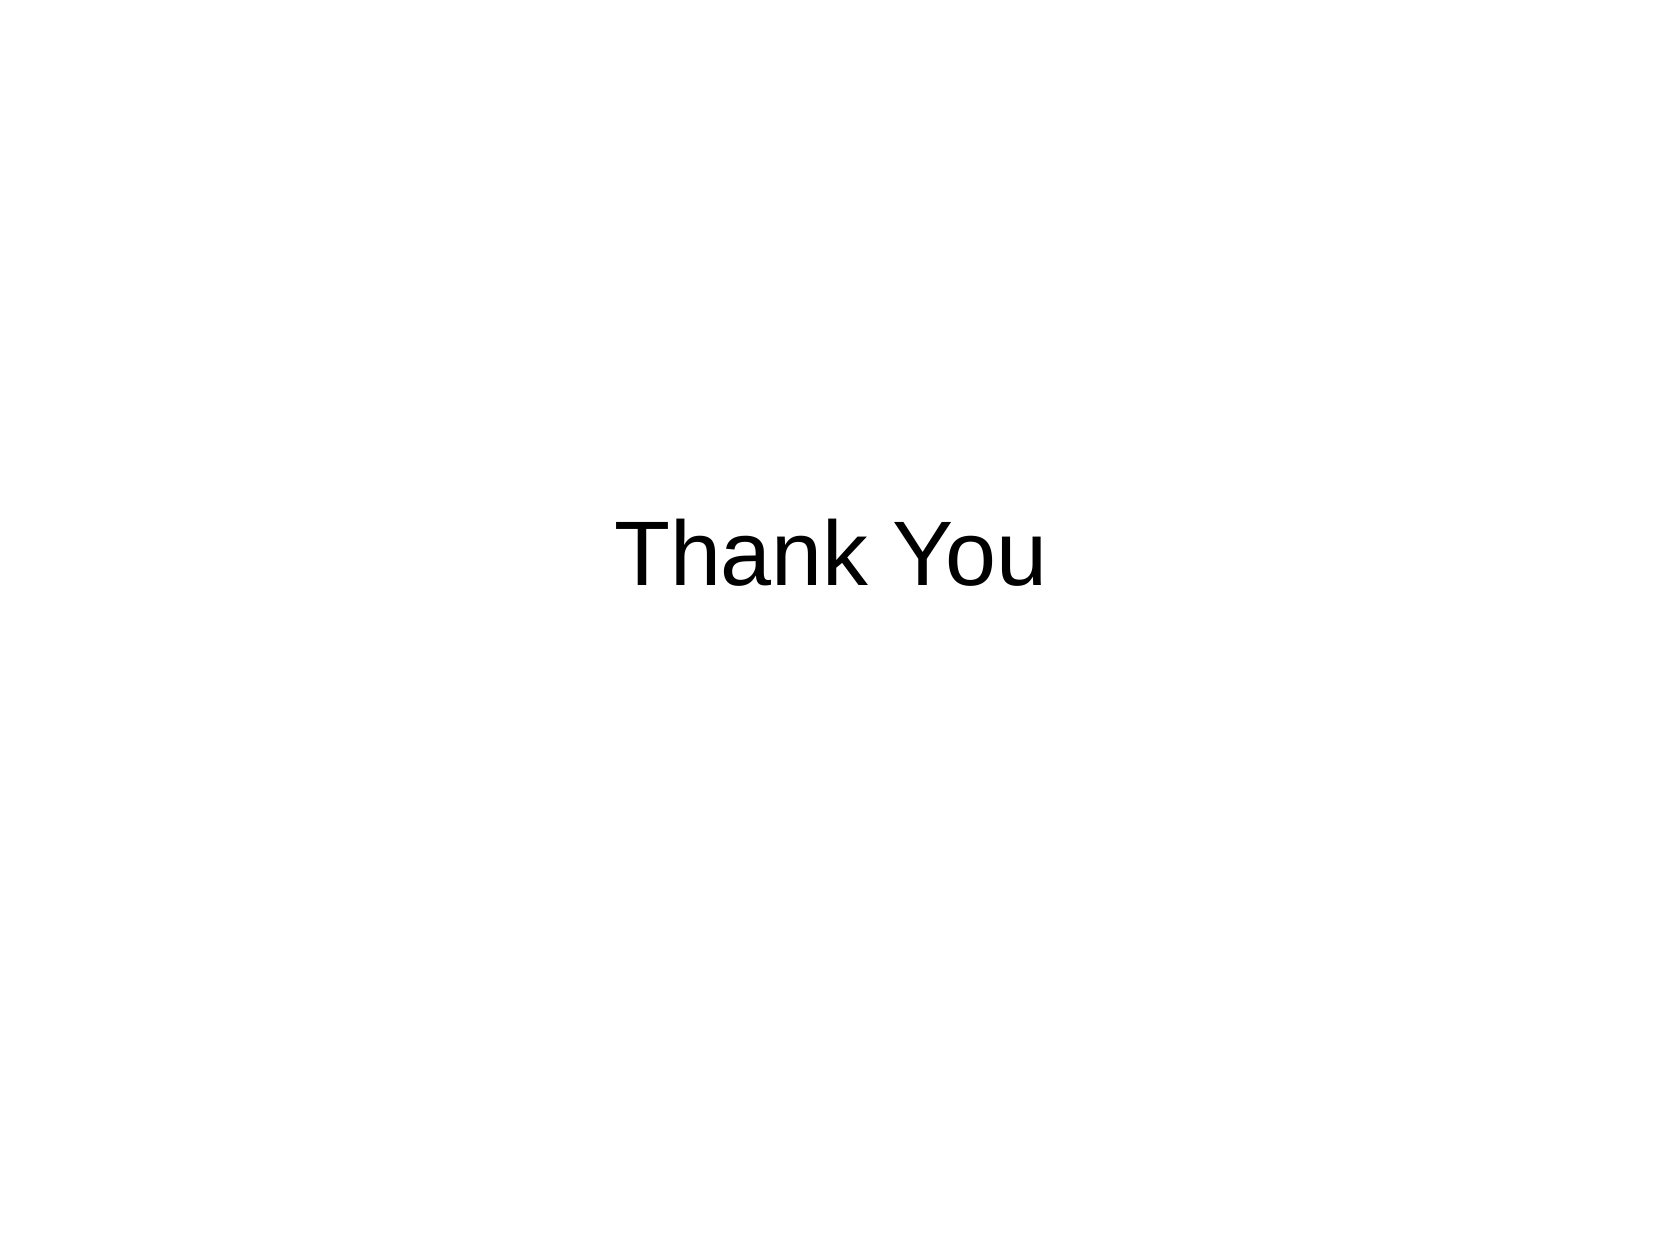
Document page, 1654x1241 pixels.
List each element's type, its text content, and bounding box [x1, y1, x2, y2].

title Thank You [86, 450, 1576, 658]
